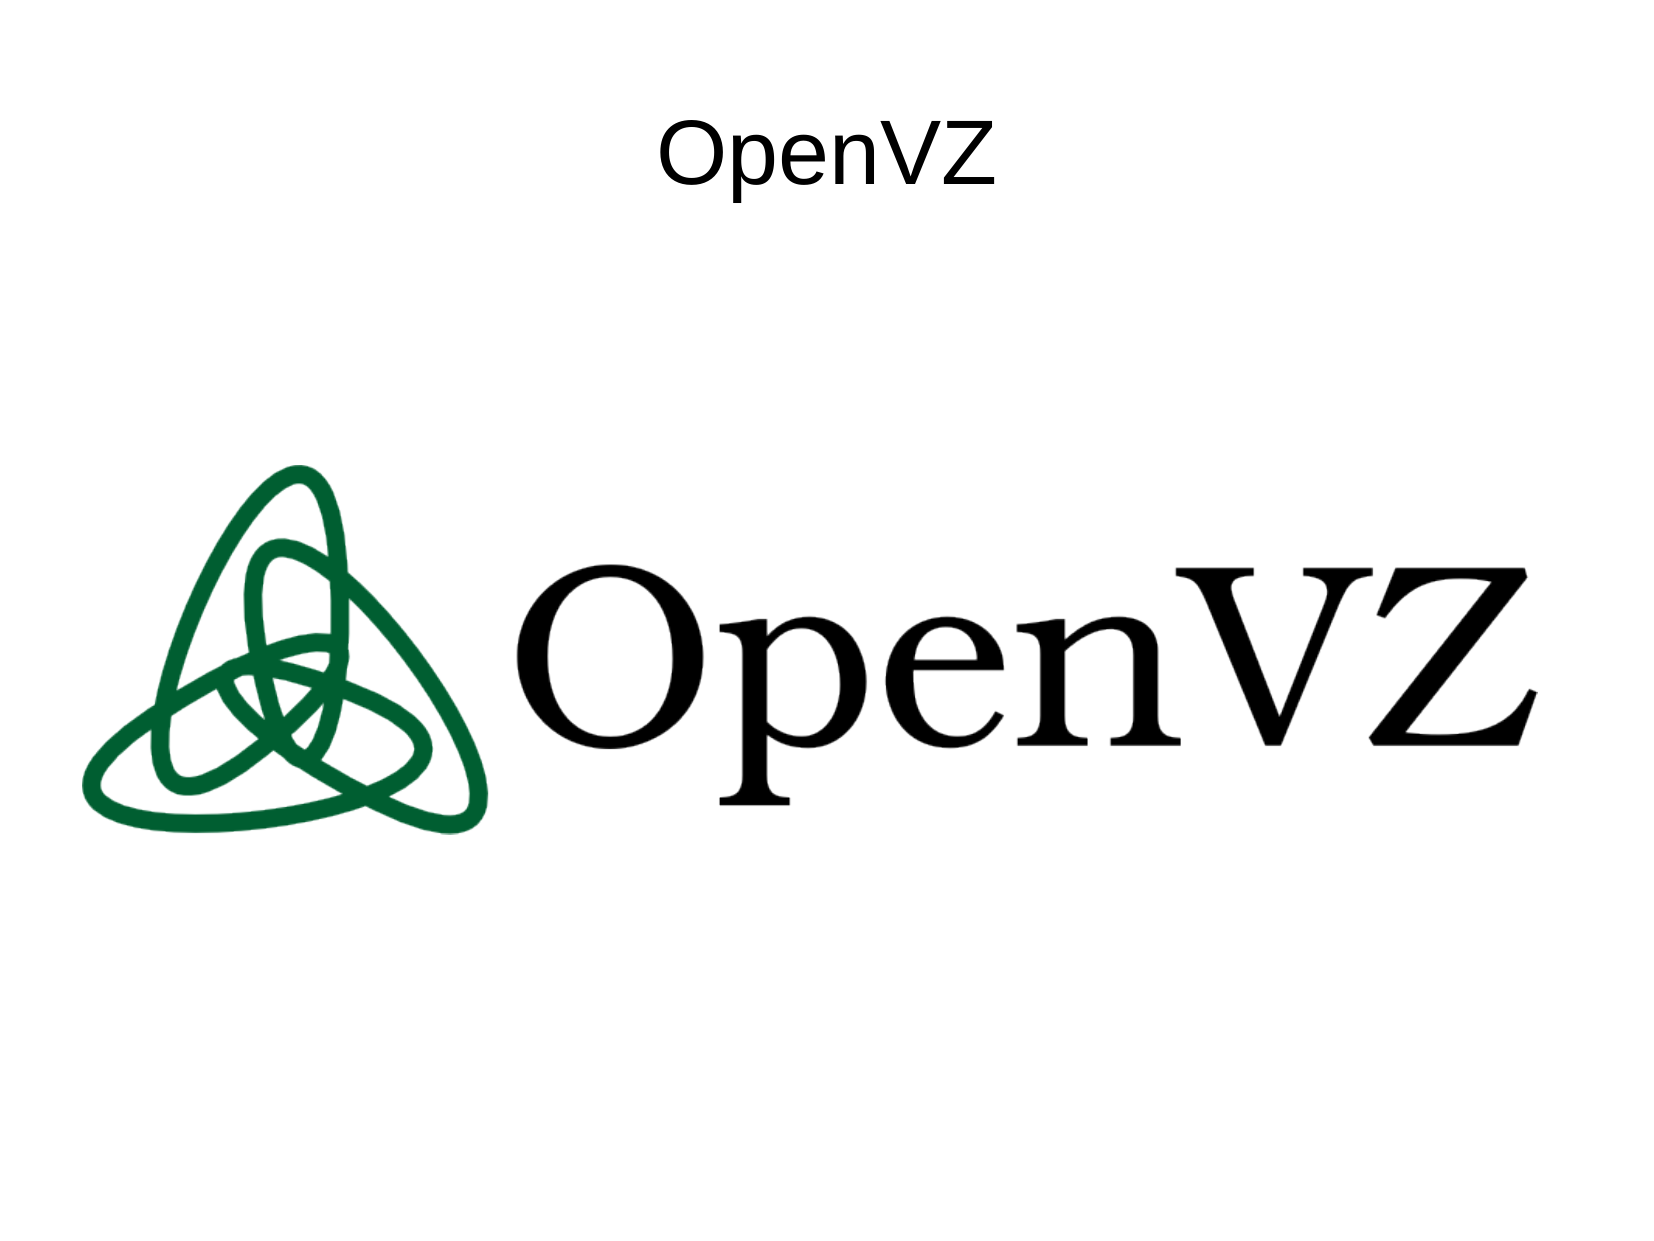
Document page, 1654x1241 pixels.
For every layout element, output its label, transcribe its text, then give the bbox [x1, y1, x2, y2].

picture [82, 465, 1538, 835]
title OpenVZ [82, 49, 1571, 257]
